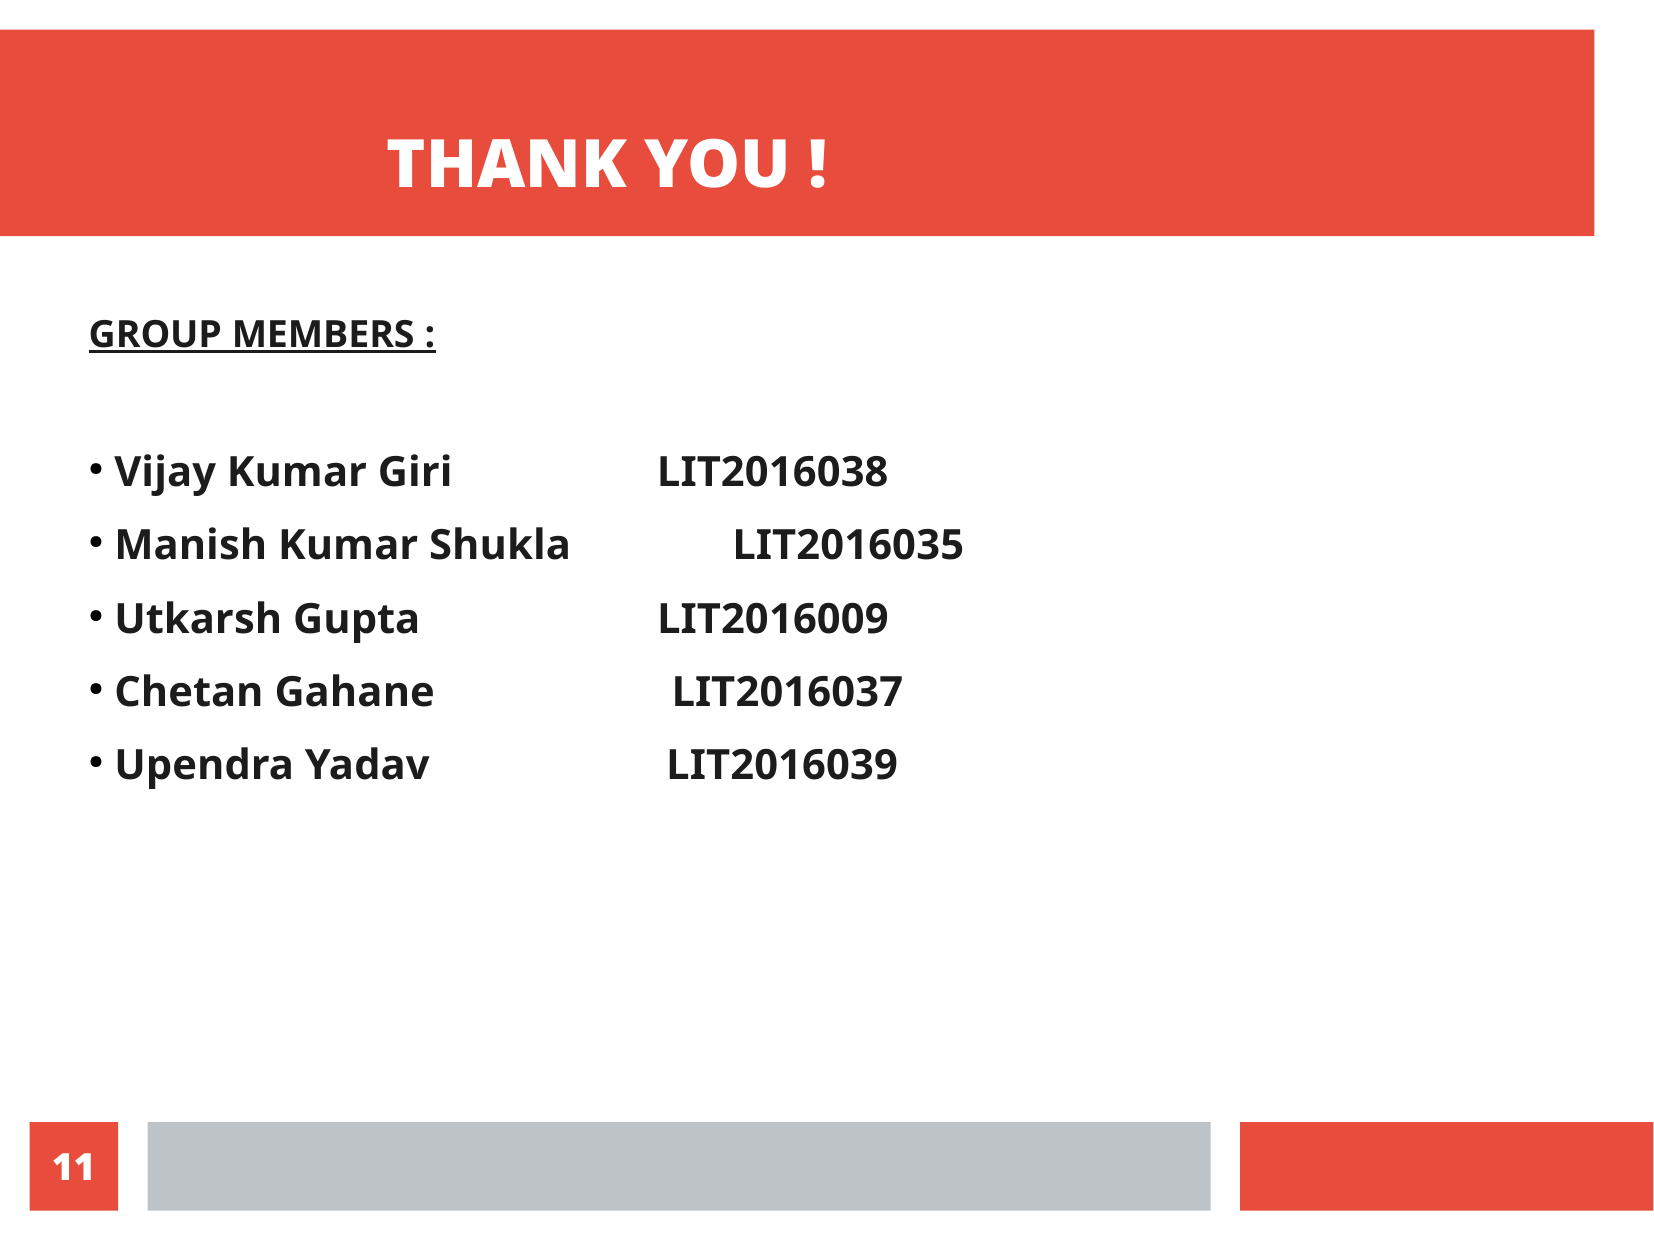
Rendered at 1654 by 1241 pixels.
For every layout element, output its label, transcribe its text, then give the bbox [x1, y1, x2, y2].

list GROUP MEMBERS : Vijay Kumar Giri LIT2016038 Manish Kumar Shukla LIT2016035 Utkarsh Gupta LIT2016009 Chetan Gahane LIT2016037 Upendra Yadav LIT2016039 [88, 307, 1595, 1075]
title THANK YOU ! [59, 59, 1595, 207]
